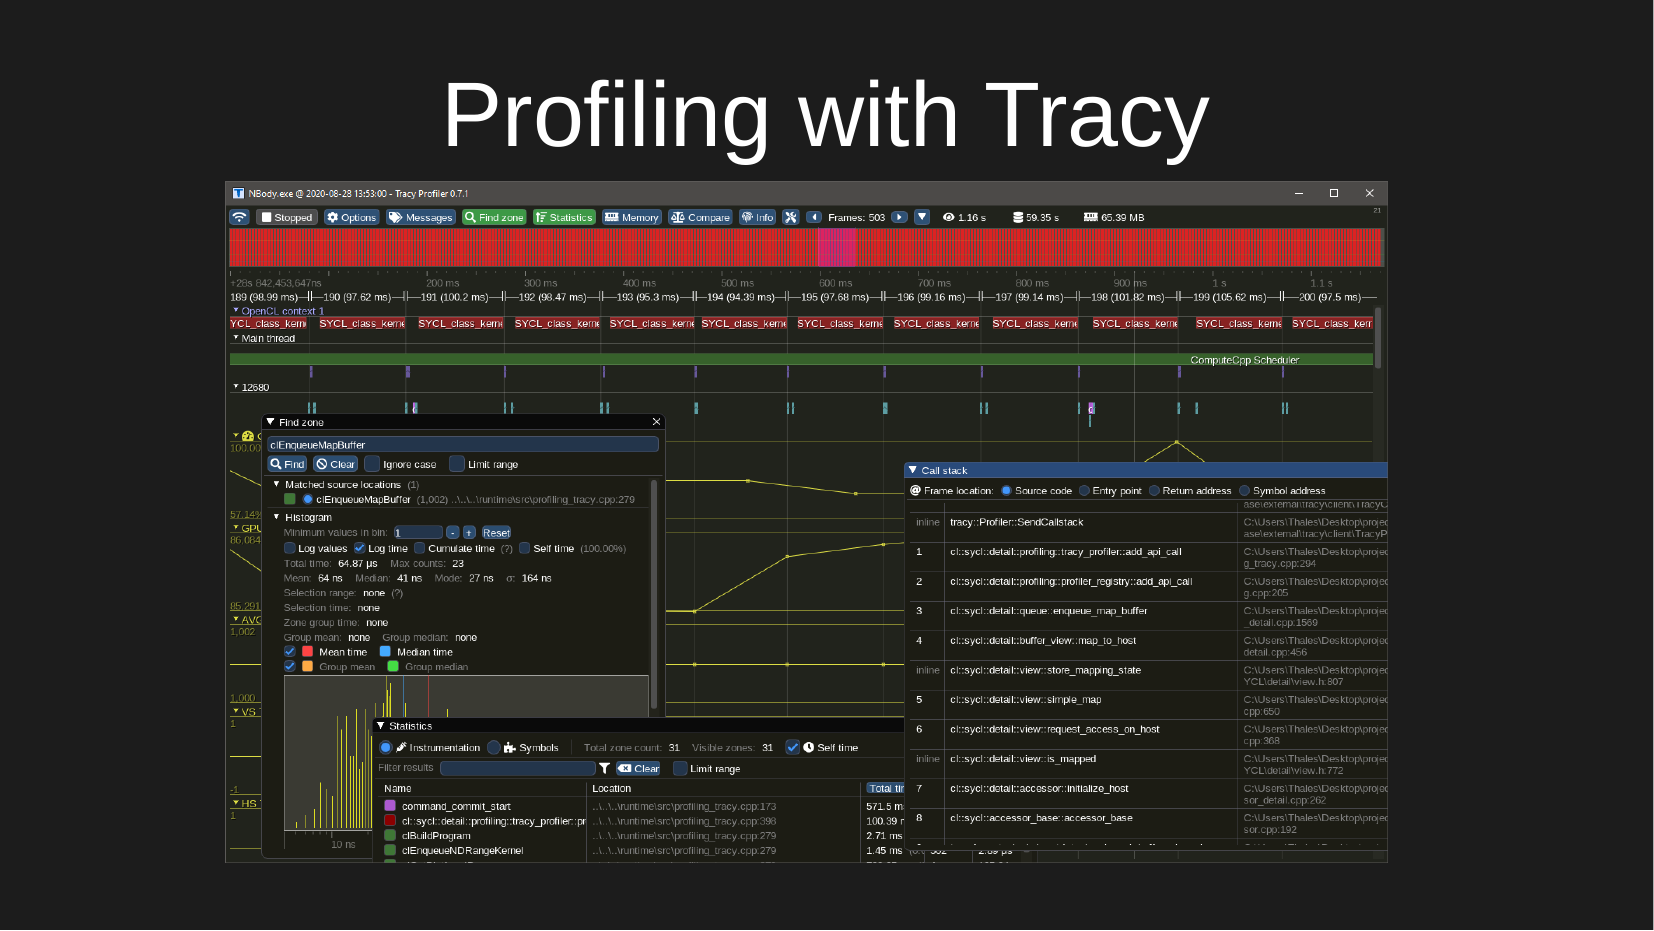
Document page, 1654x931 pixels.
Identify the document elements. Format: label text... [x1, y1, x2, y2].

picture [225, 181, 1388, 863]
title Profiling with Tracy [82, 37, 1571, 193]
